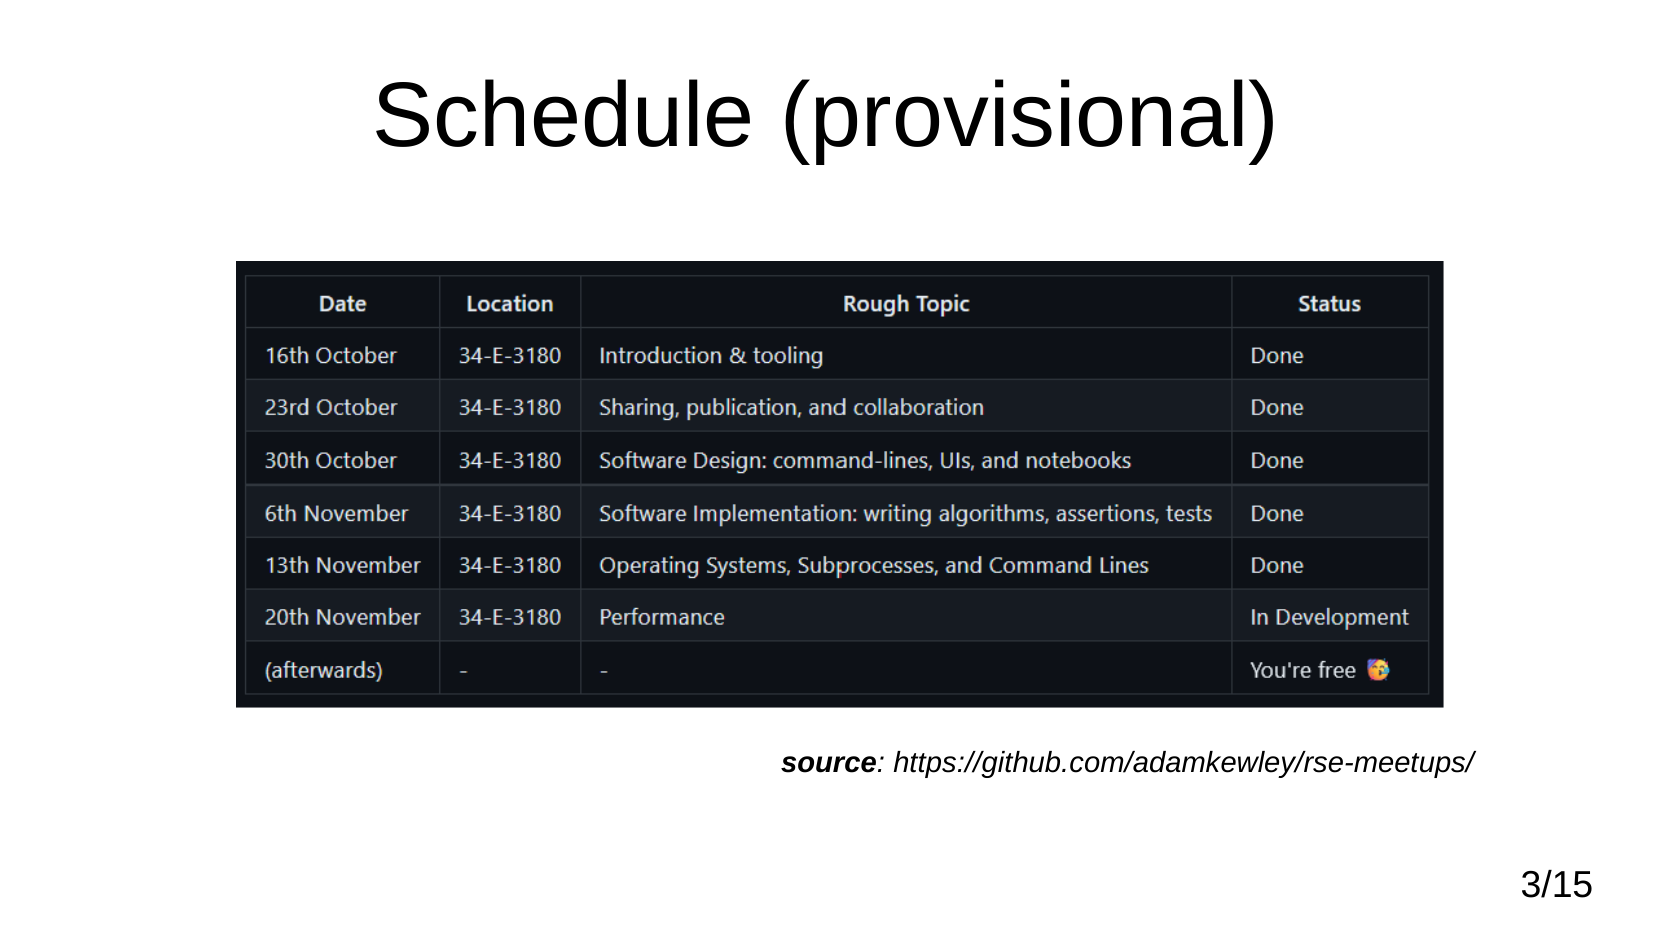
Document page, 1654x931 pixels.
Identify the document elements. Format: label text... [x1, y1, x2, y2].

picture [236, 261, 1445, 709]
text_box <number>/15 [1505, 856, 1625, 931]
title Schedule (provisional) [82, 37, 1571, 193]
text_box source: https://github.com/adamkewley/rse-meetups/ [717, 738, 1490, 796]
